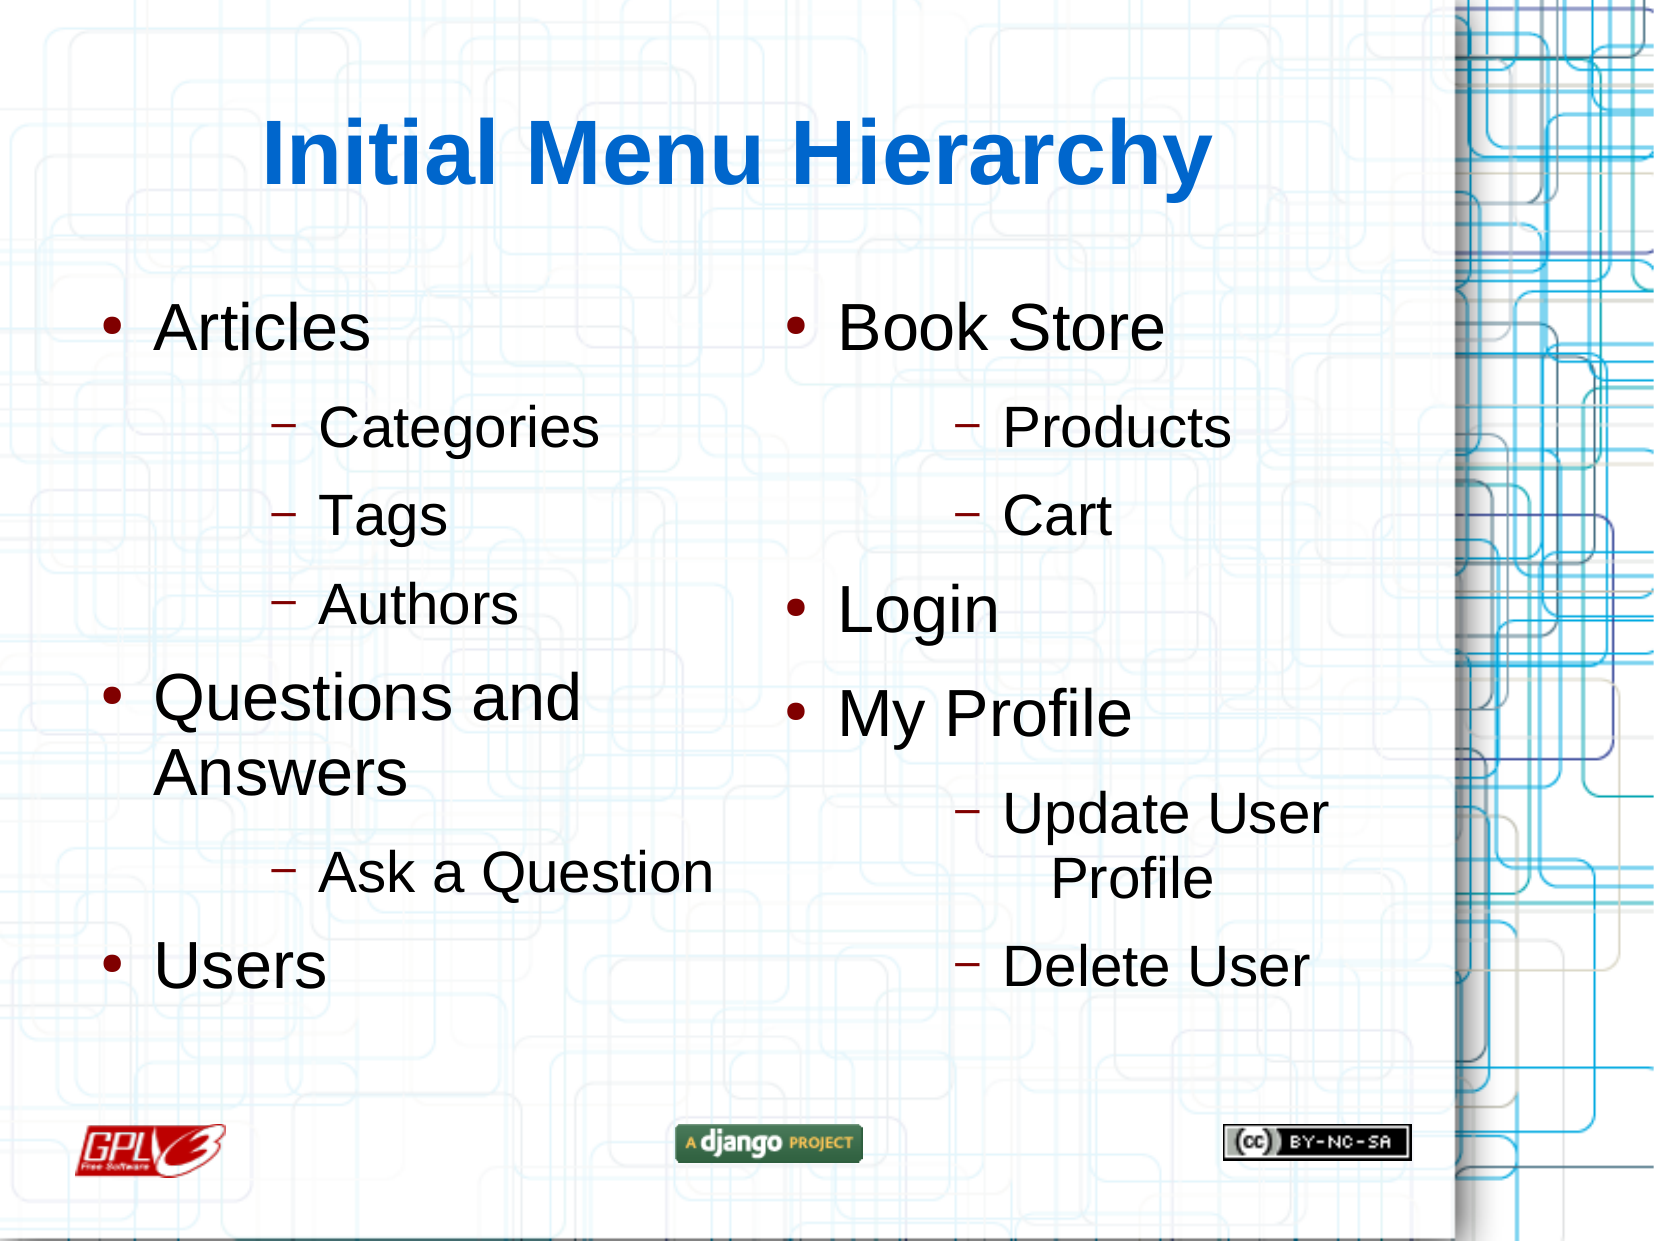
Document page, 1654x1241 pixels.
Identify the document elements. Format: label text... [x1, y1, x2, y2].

title Initial Menu Hierarchy [59, 56, 1418, 250]
picture [0, 0, 1654, 1241]
list Book Store Products Cart Login My Profile Update User Profile Delete User [766, 290, 1418, 1094]
list Articles Categories Tags Authors Questions and Answers Ask a Question Users [82, 290, 734, 1094]
